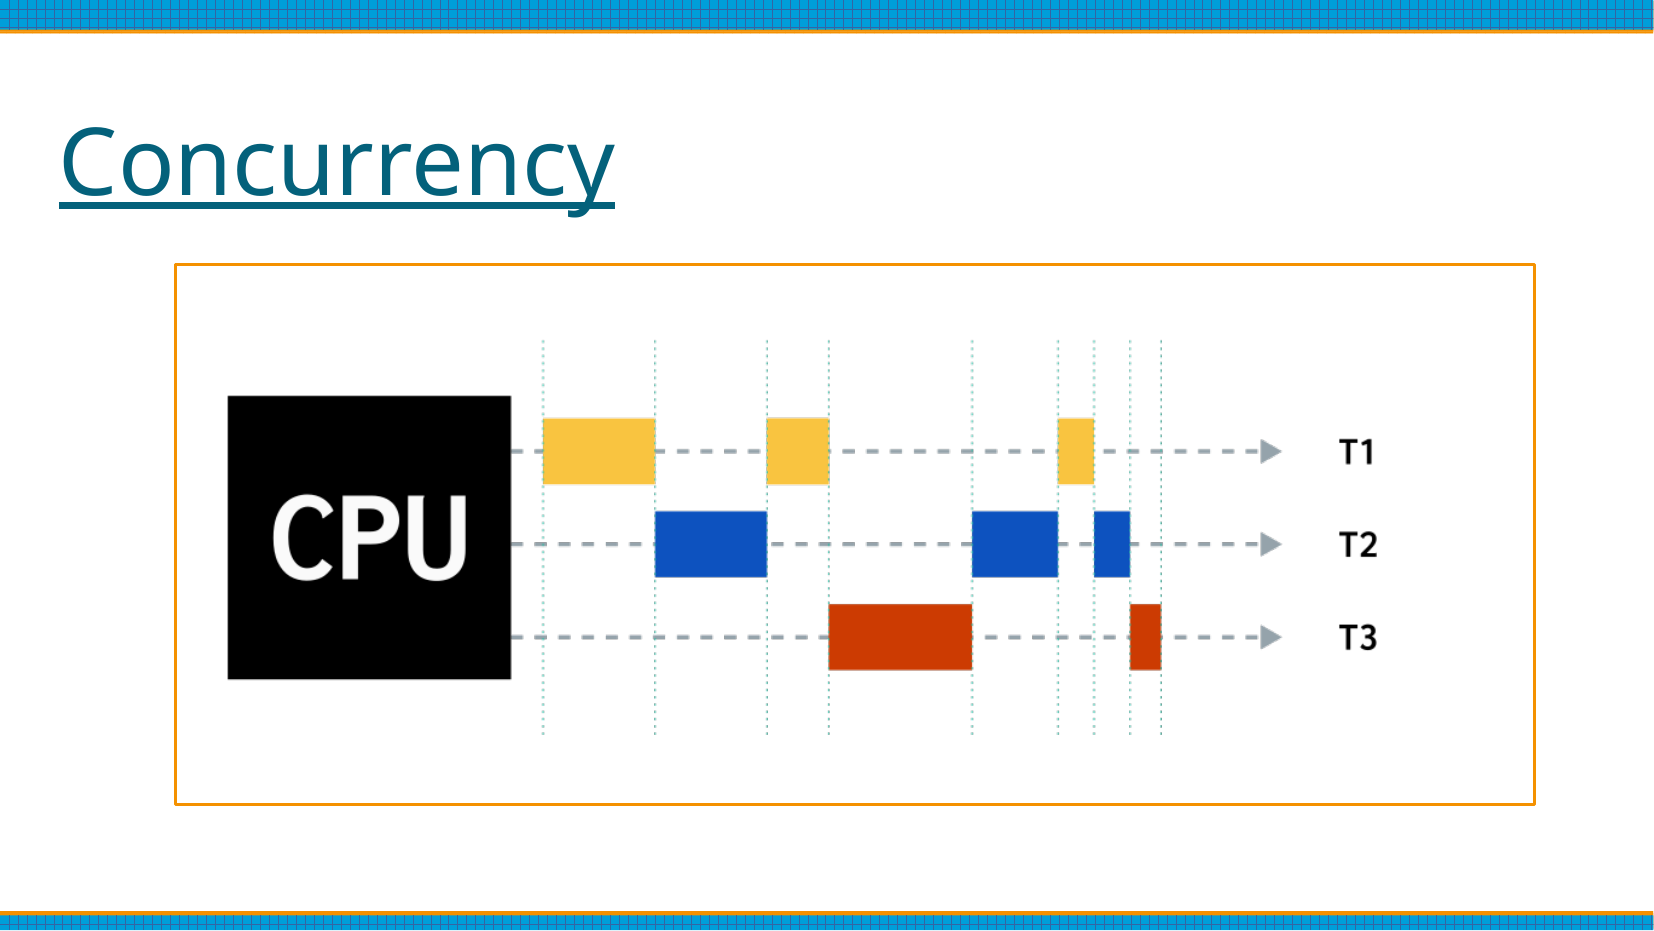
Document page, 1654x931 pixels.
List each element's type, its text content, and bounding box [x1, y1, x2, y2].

title Concurrency [59, 80, 1548, 237]
picture [177, 265, 1534, 804]
